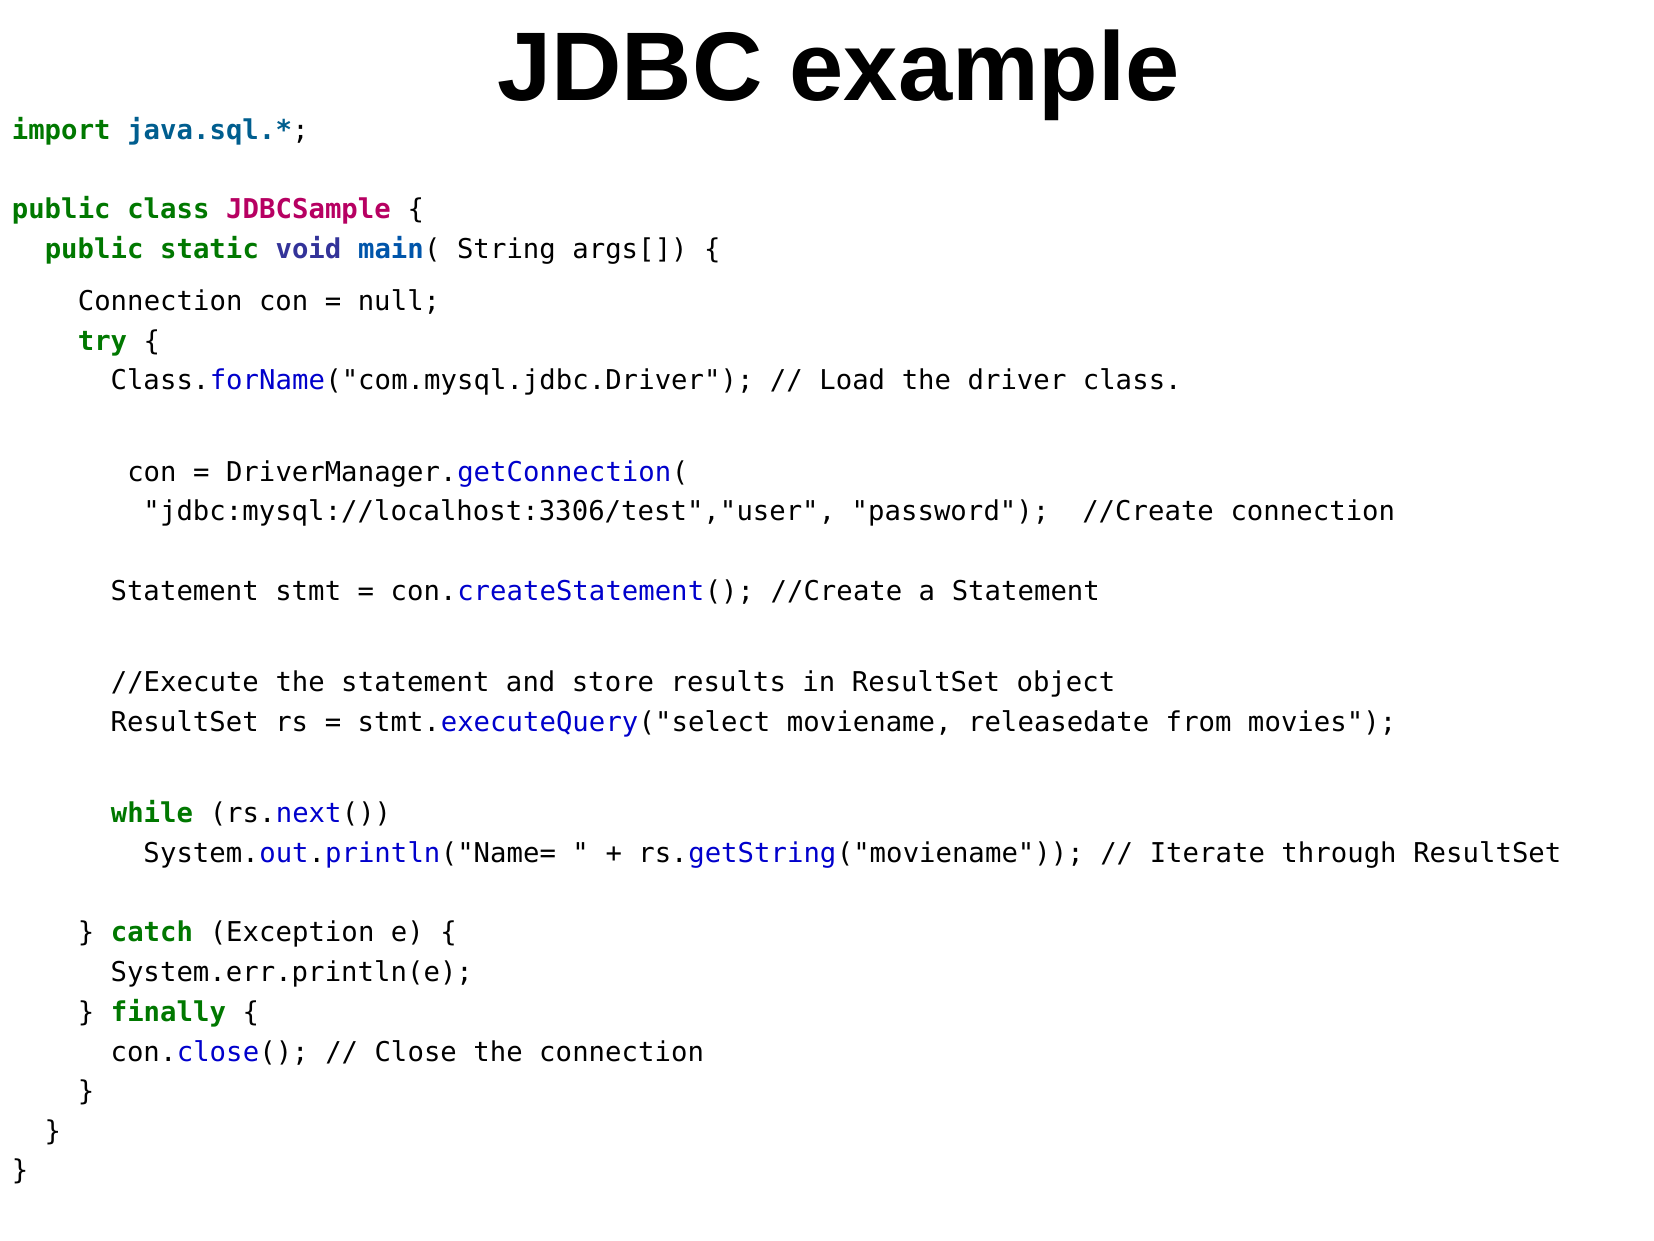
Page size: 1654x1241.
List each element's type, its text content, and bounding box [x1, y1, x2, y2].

list import java.sql.*; public class JDBCSample { public static void main( String args[]) { Connection con = null; try { Class.forName("com.mysql.jdbc.Driver"); // Load the driver class. con = DriverManager.getConnection( "jdbc:mysql://localhost:3306/test","user", "password"); //Create connection Statement stmt = con.createStatement(); //Create a Statement //Execute the statement and store results in ResultSet object ResultSet rs = stmt.executeQuery("select moviename, releasedate from movies"); while (rs.next()) System.out.println("Name= " + rs.getString("moviename")); // Iterate through ResultSet } catch (Exception e) { System.err.println(e); } finally { con.close(); // Close the connection } } } [11, 106, 1630, 1229]
title JDBC example [94, 11, 1583, 106]
